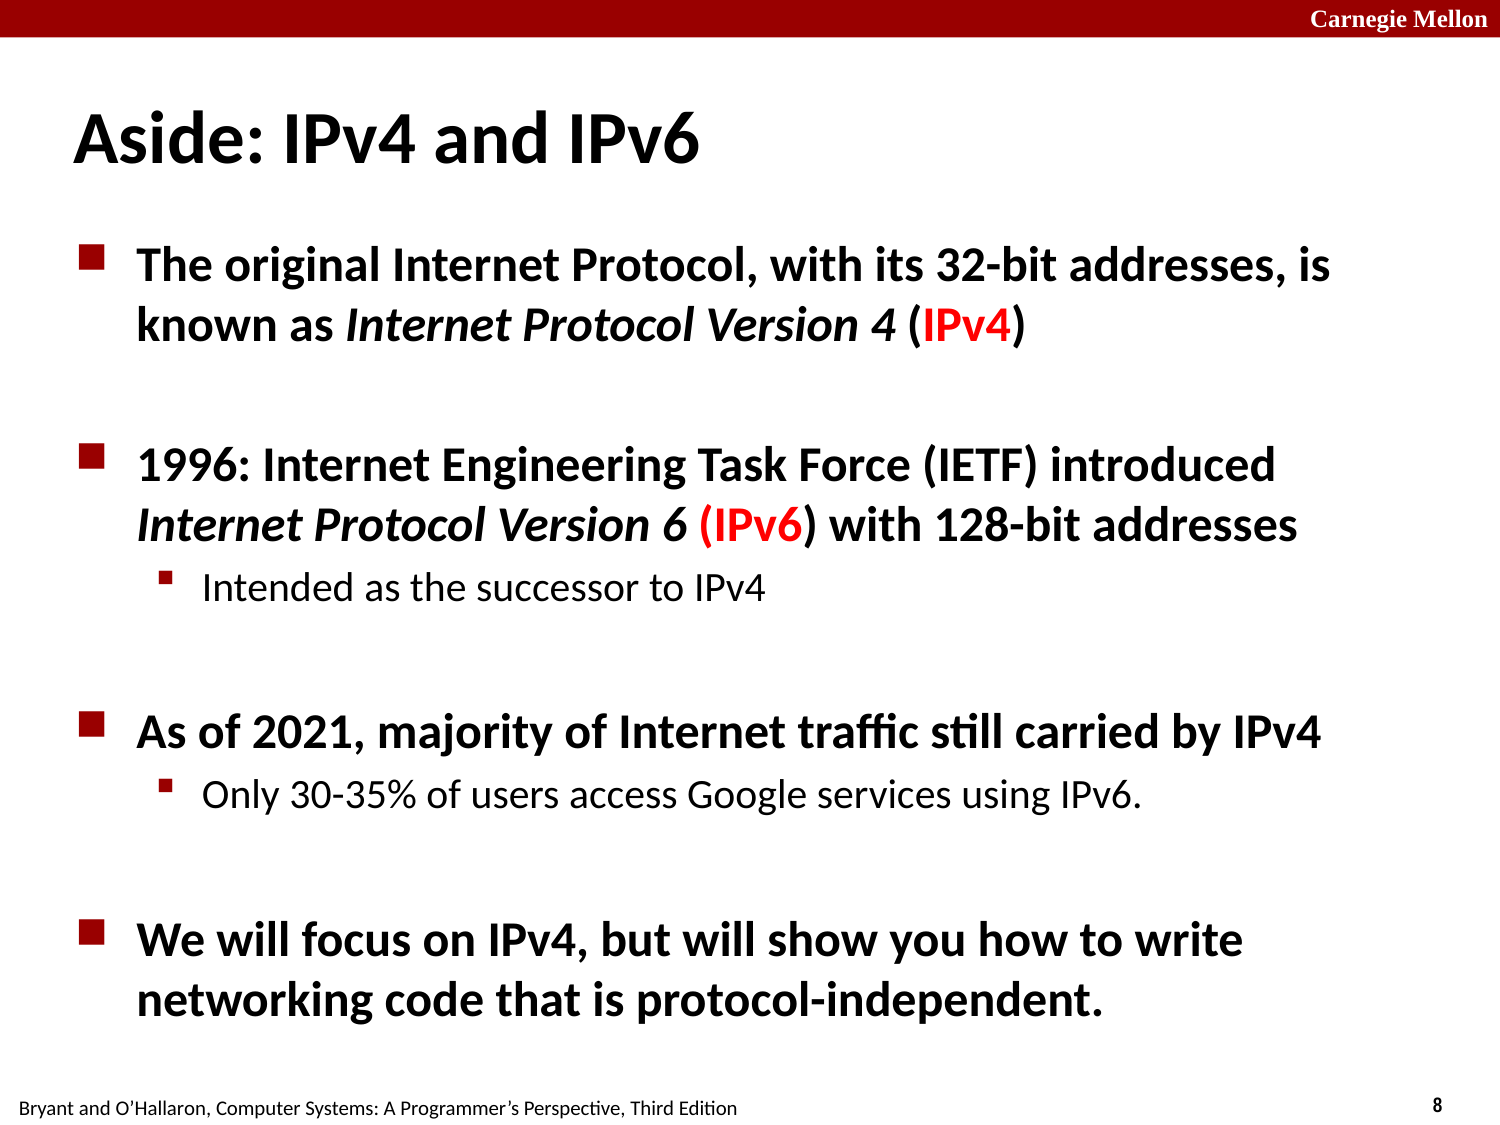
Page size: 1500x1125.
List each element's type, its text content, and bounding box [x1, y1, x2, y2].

title Aside: IPv4 and IPv6 [58, 71, 1304, 197]
list The original Internet Protocol, with its 32-bit addresses, is known as Internet Protocol Version 4 (IPv4) 1996: Internet Engineering Task Force (IETF) introduced Internet Protocol Version 6 (IPv6) with 128-bit addresses Intended as the successor to IPv4 As of 2021, majority of Internet traffic still carried by IPv4 Only 30-35% of users access Google services using IPv6. We will focus on IPv4, but will show you how to write networking code that is protocol-independent. [65, 223, 1361, 1125]
